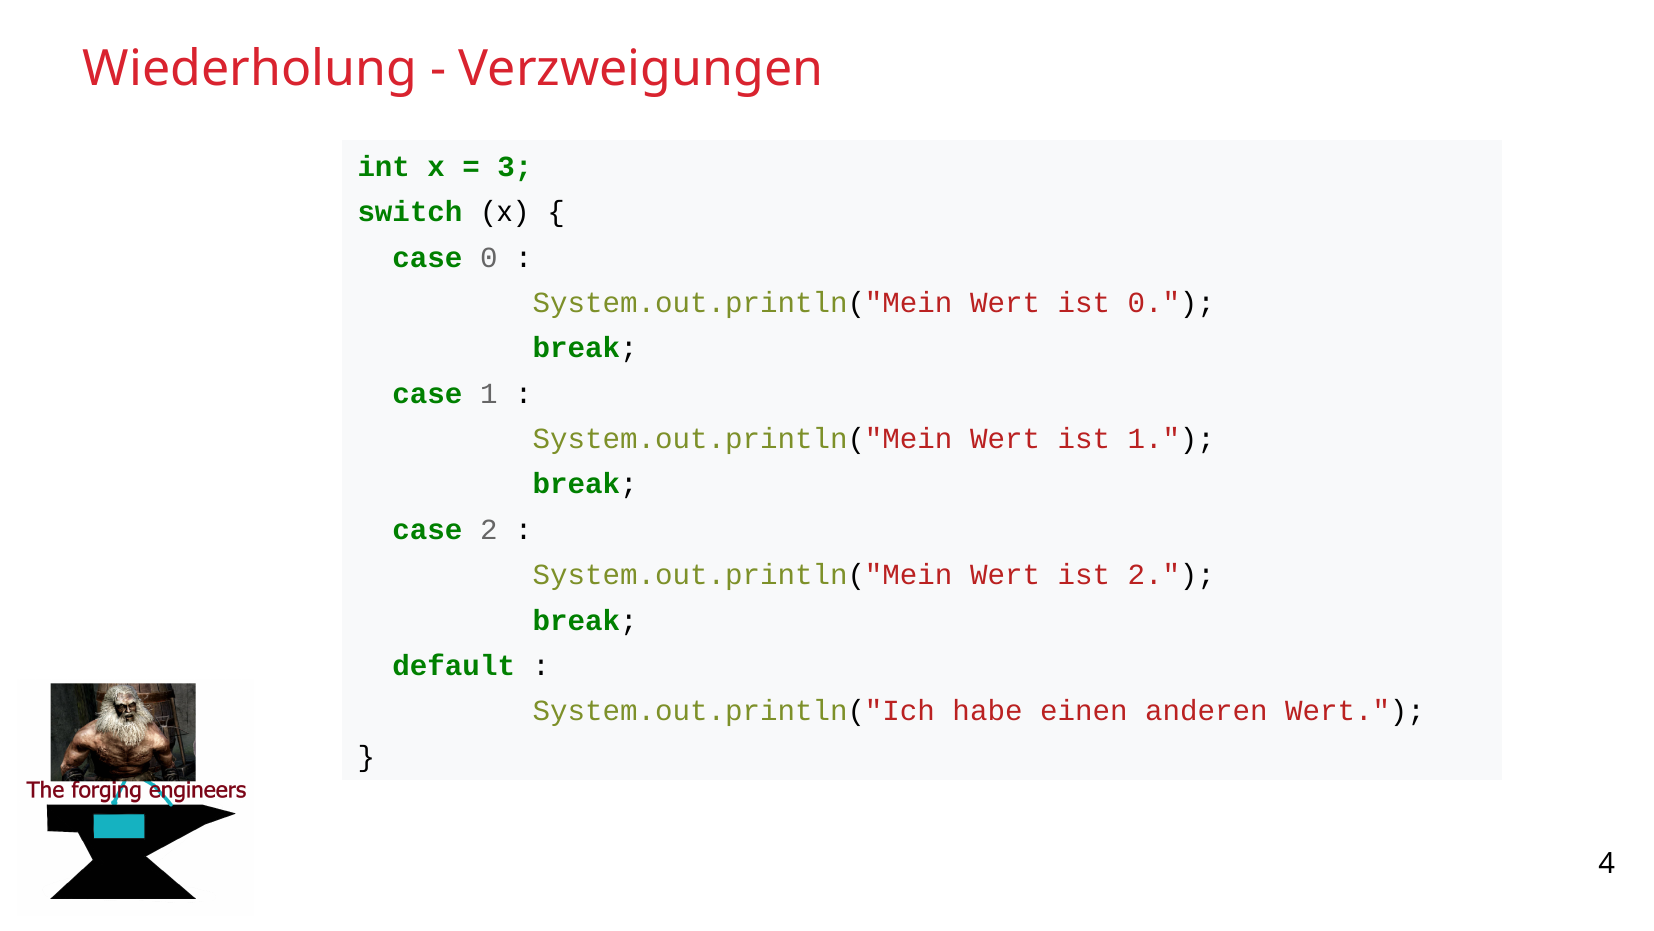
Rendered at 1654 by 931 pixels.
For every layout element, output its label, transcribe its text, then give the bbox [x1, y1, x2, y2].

title Wiederholung - Verzweigungen [82, 37, 1571, 95]
text_box int x = 3; switch (x) { case 0 : System.out.println("Mein Wert ist 0."); break; case 1 : System.out.println("Mein Wert ist 1."); break; case 2 : System.out.println("Mein Wert ist 2."); break; default : System.out.println("Ich habe einen anderen Wert."); } [342, 140, 1502, 780]
picture [17, 679, 254, 916]
